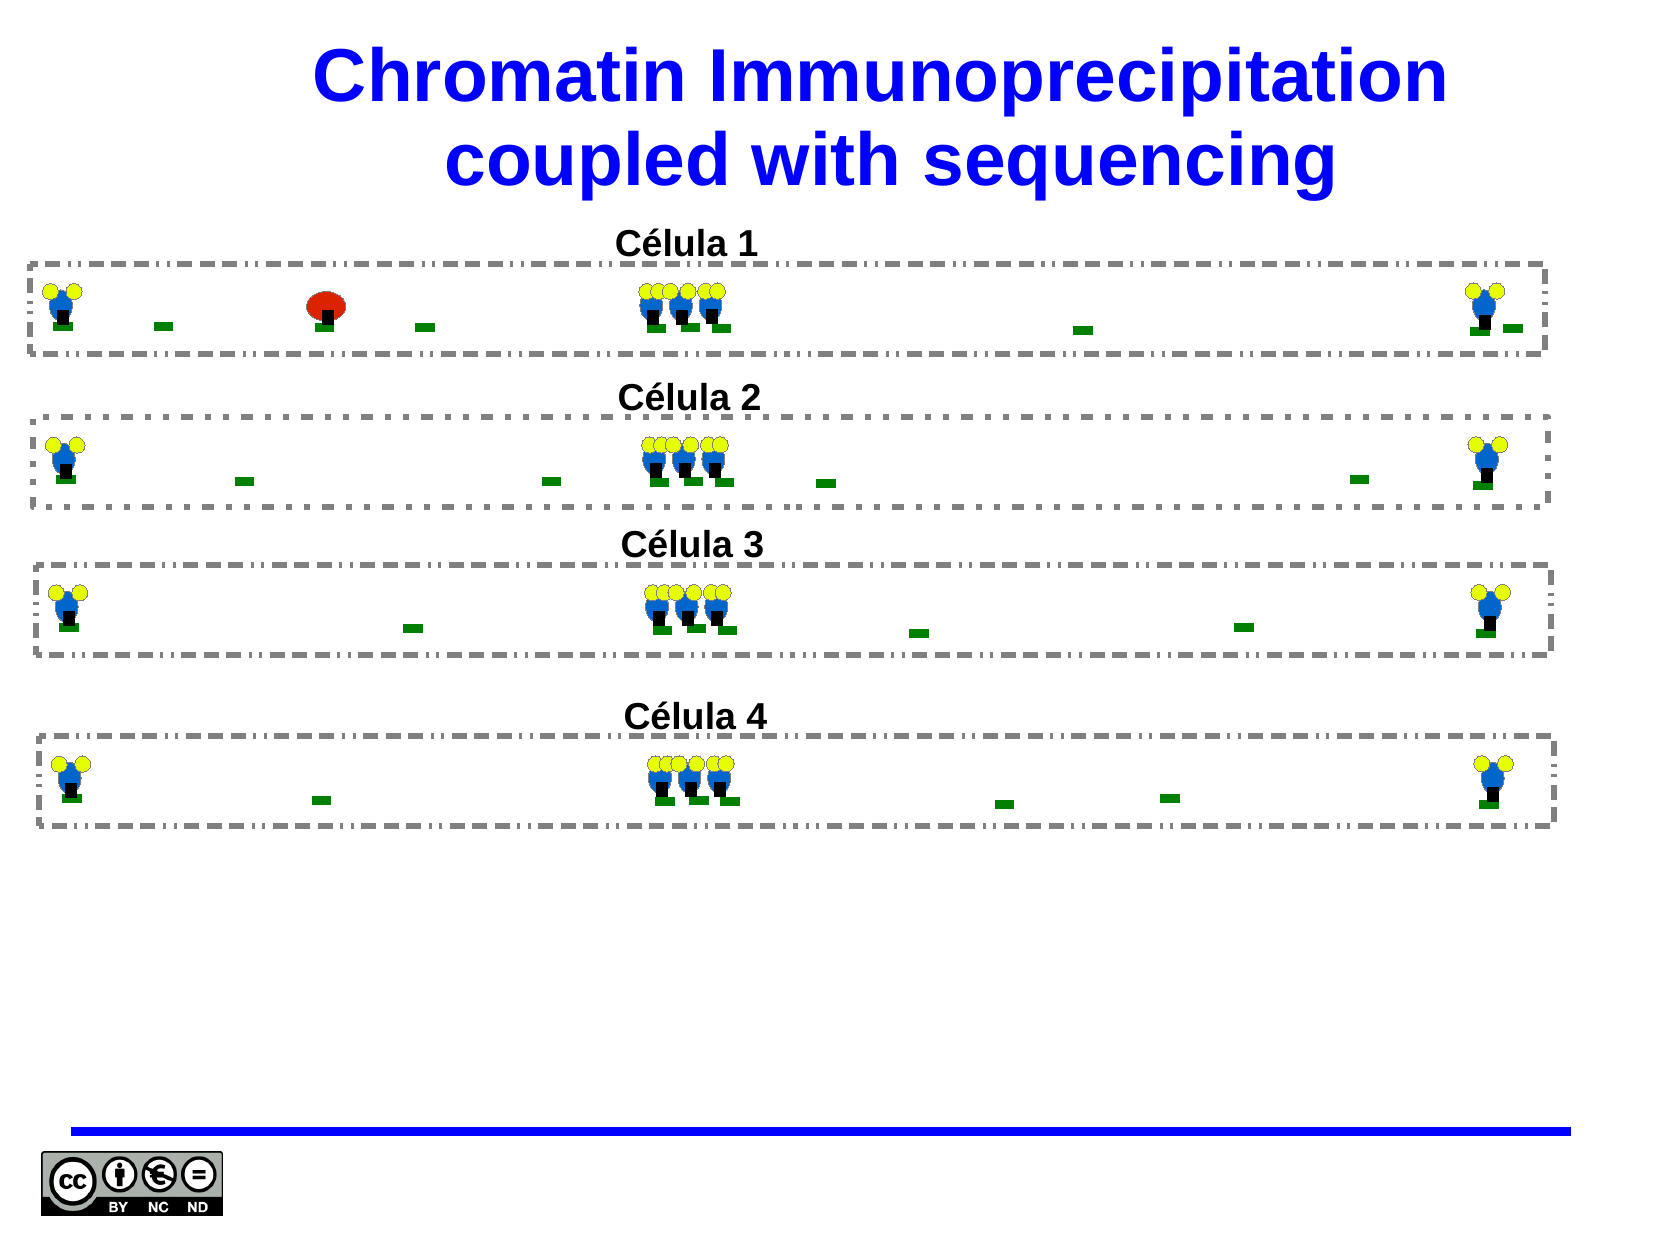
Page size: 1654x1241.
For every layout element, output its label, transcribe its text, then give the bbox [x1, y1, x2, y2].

text_box Célula 1 [600, 215, 774, 272]
text_box [35, 564, 1551, 655]
text_box [32, 417, 1548, 508]
text_box Célula 2 [602, 368, 777, 426]
text_box [30, 263, 1546, 354]
picture [41, 1151, 223, 1216]
text_box [38, 736, 1554, 827]
text_box Célula 3 [605, 516, 780, 574]
title Chromatin Immunoprecipitation coupled with sequencing [147, 13, 1636, 222]
text_box Célula 4 [608, 687, 783, 745]
